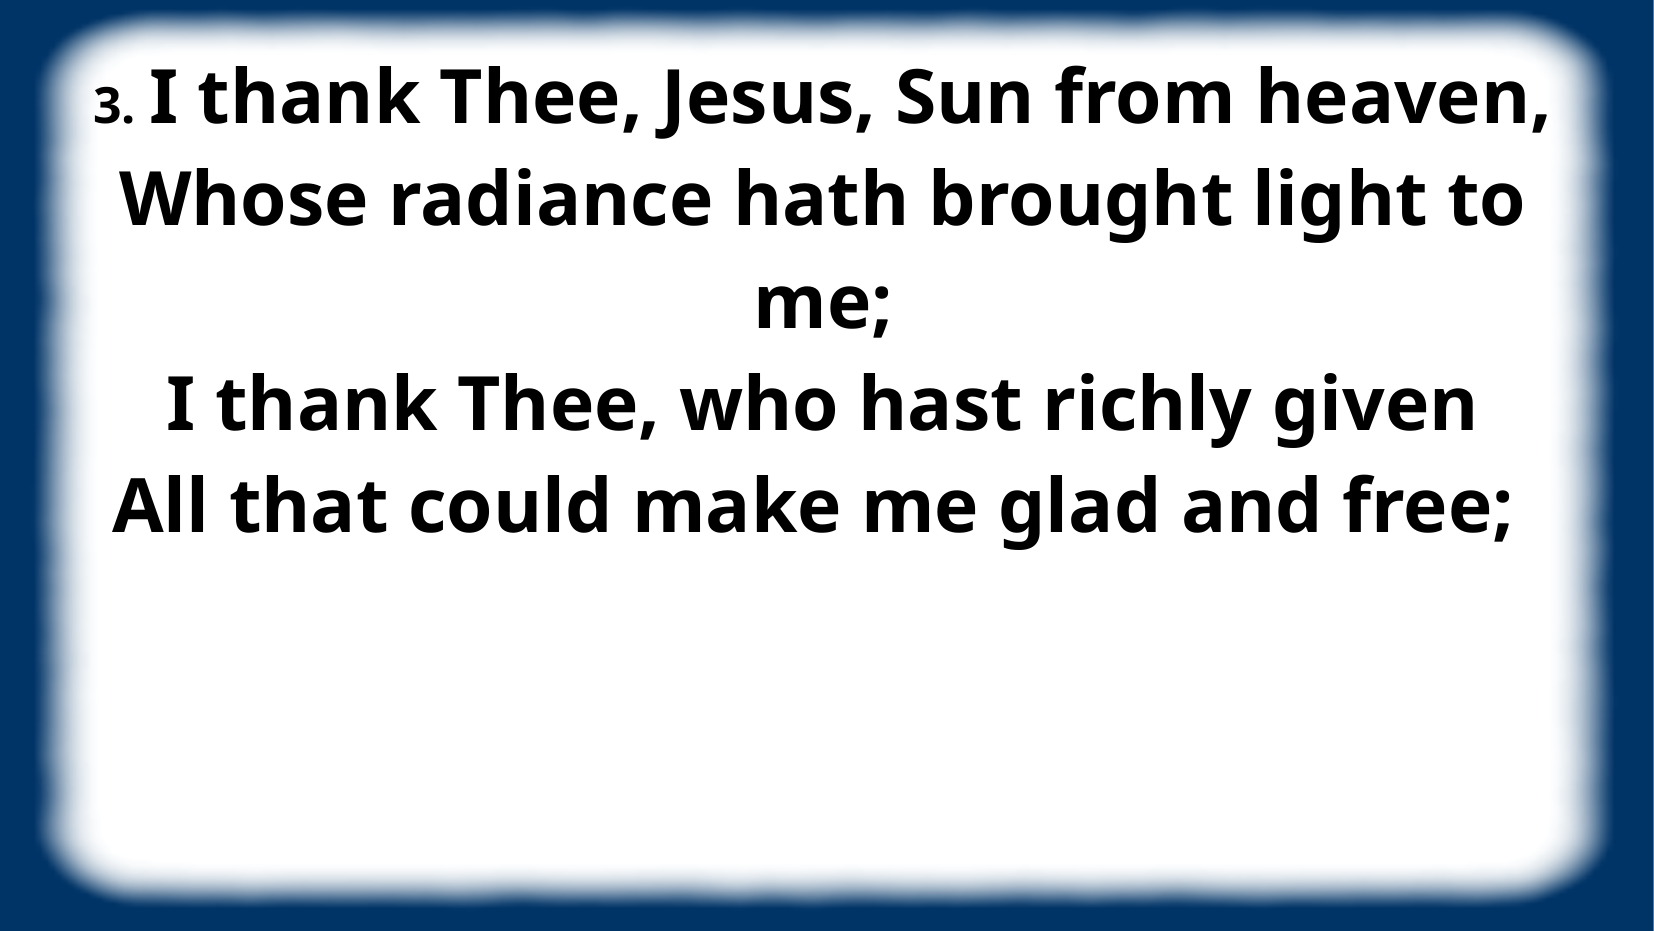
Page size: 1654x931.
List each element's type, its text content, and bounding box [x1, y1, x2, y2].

text_box 3. I thank Thee, Jesus, Sun from heaven, Whose radiance hath brought light to me; I thank Thee, who hast richly given All that could make me glad and free; [65, 35, 1581, 451]
picture [0, 0, 1654, 931]
